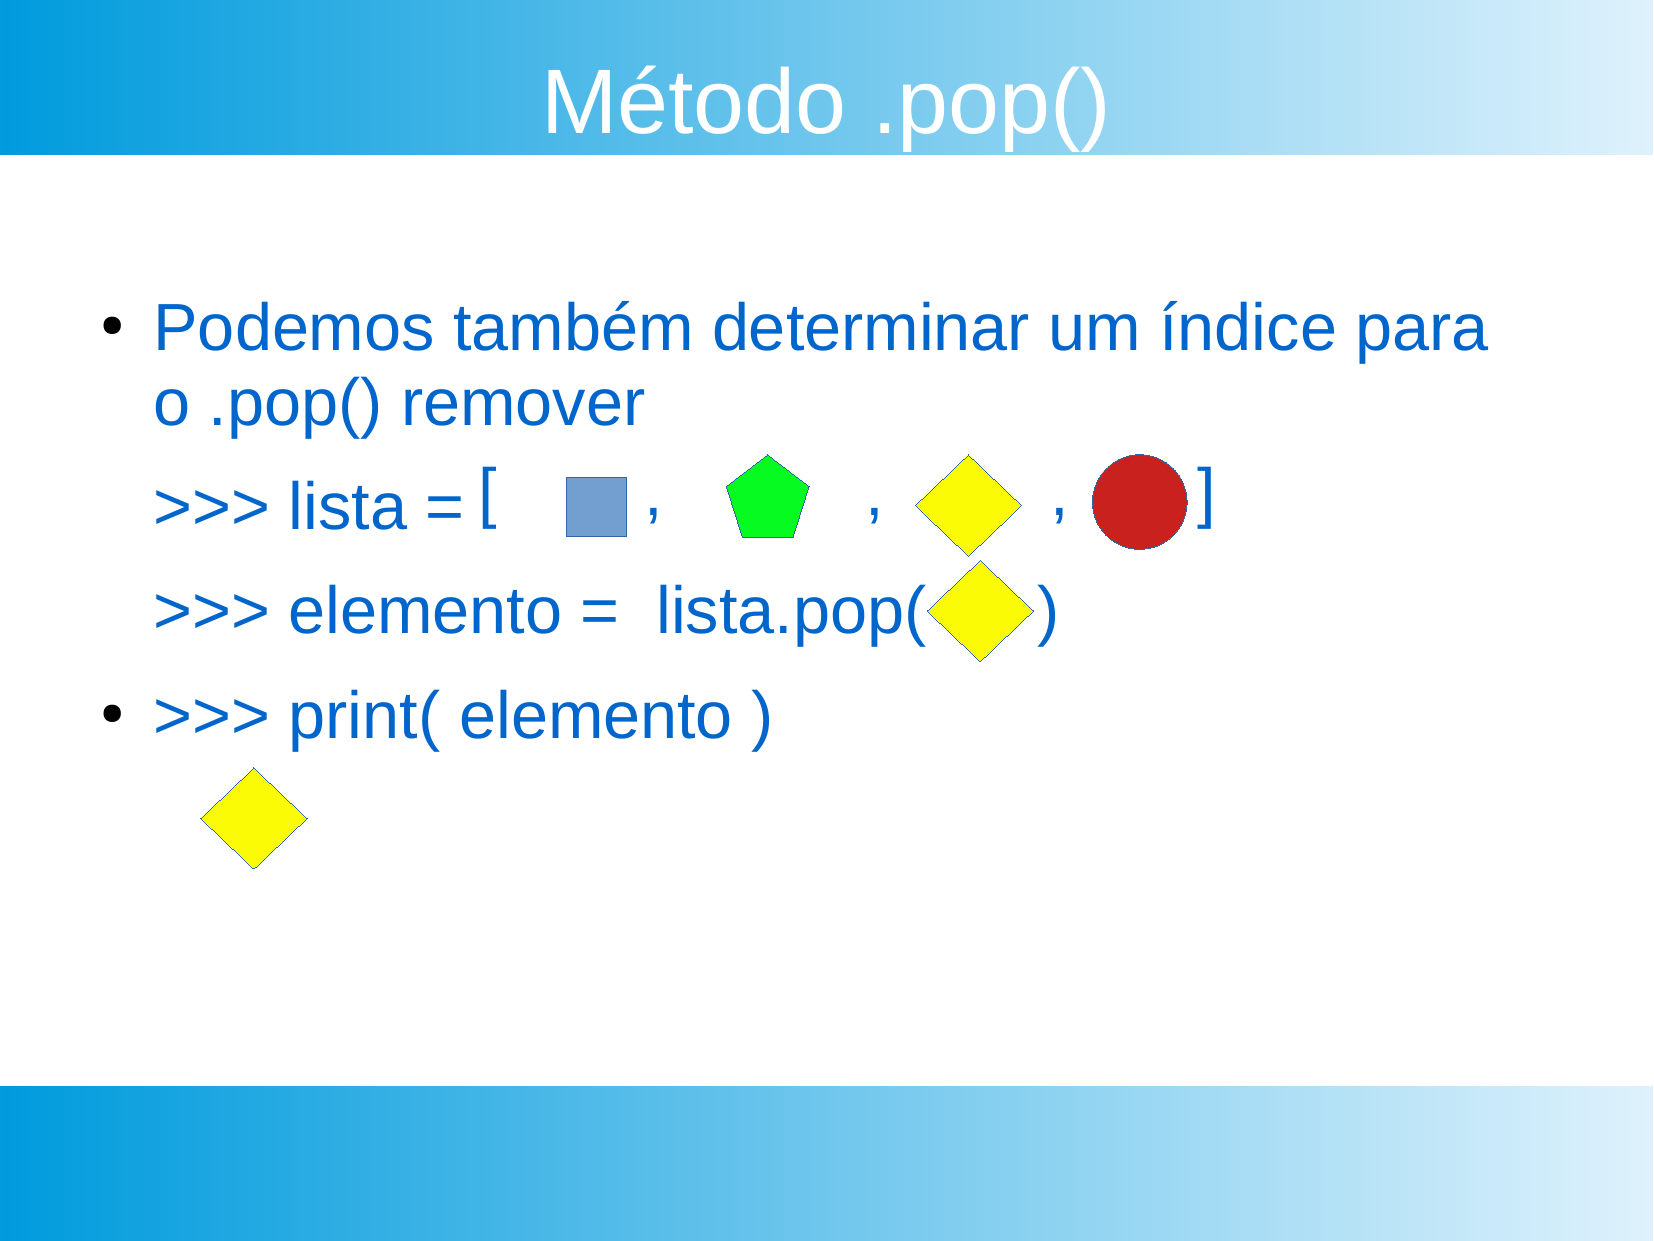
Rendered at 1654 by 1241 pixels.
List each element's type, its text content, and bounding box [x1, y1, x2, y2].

text_box [200, 767, 308, 869]
text_box [726, 454, 810, 538]
text_box [927, 560, 1034, 662]
text_box [915, 454, 1022, 557]
list [ , , , ] [407, 454, 1306, 585]
title Método .pop() [82, 49, 1571, 155]
text_box [1092, 454, 1188, 550]
text_box [566, 477, 627, 537]
list Podemos também determinar um índice para o .pop() remover >>> lista = >>> elemento = lista.pop( ) >>> print( elemento ) [82, 290, 1571, 1010]
